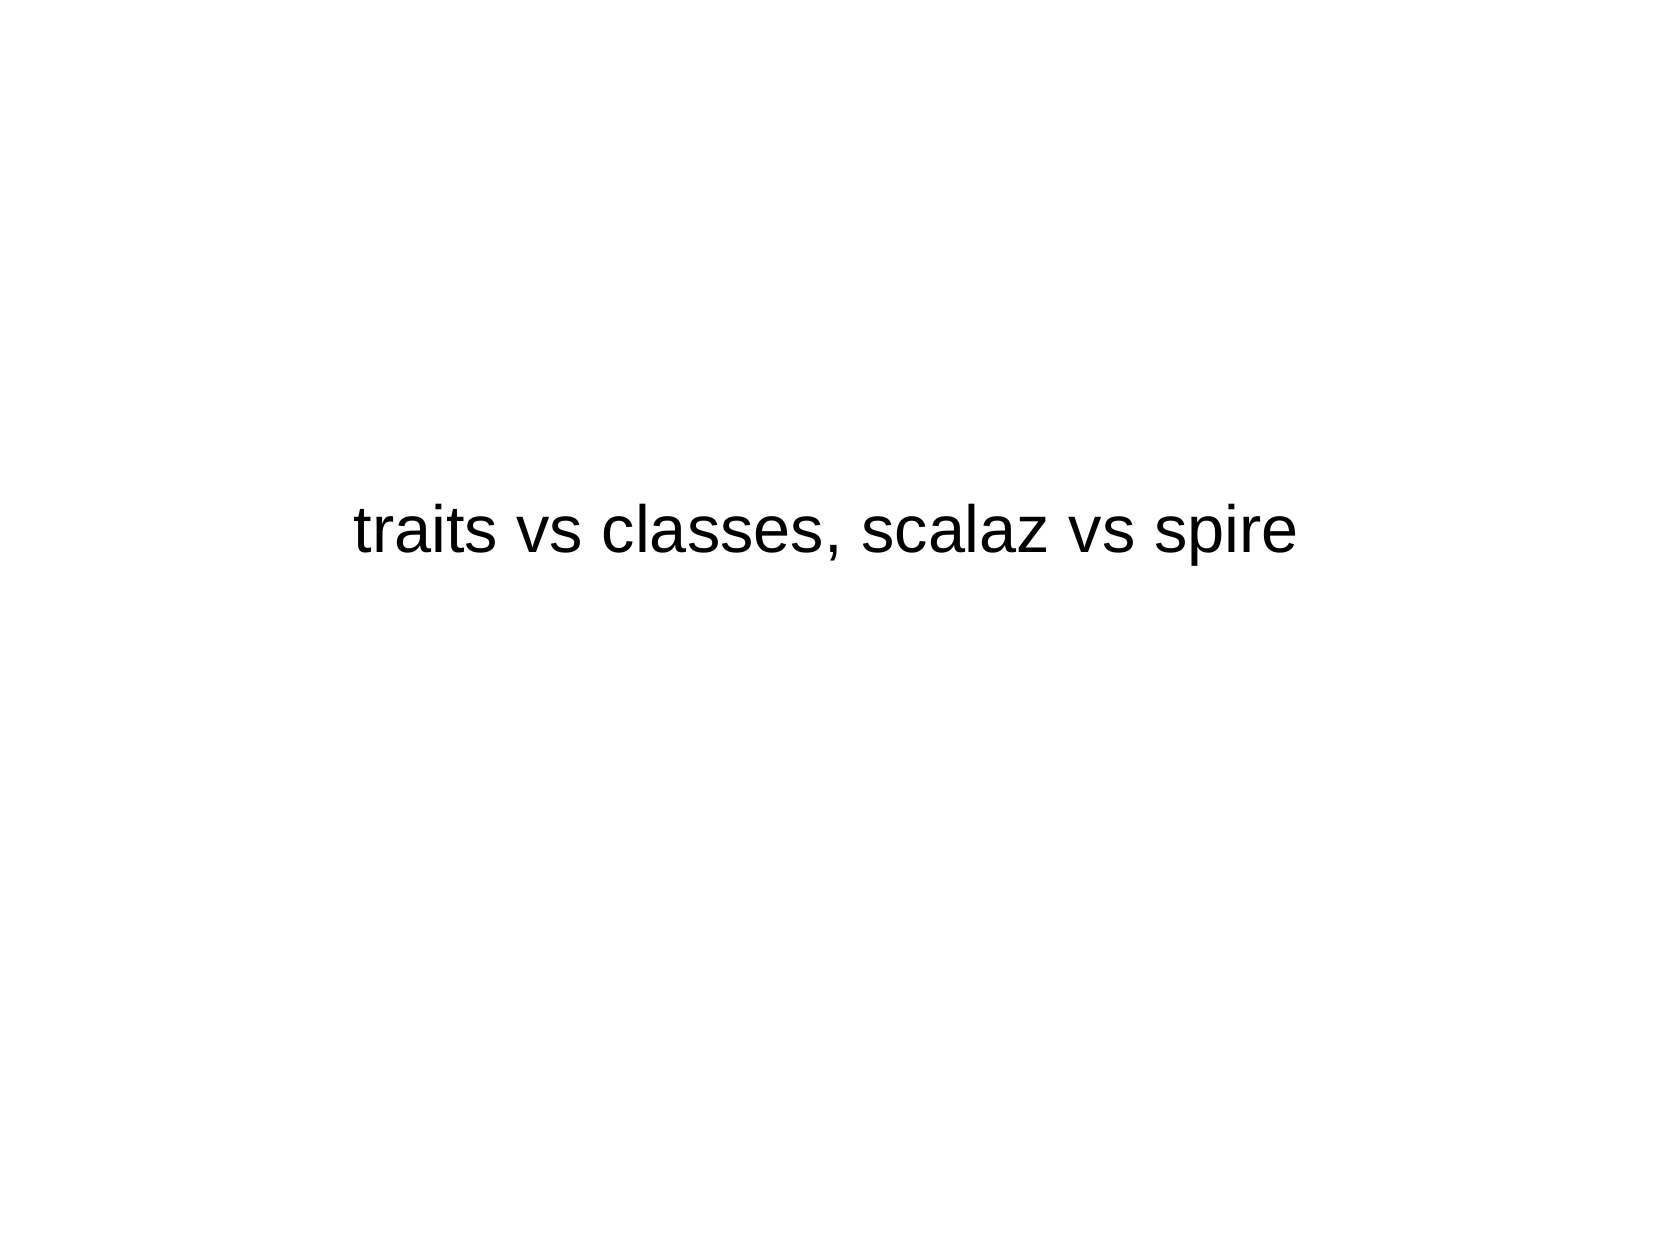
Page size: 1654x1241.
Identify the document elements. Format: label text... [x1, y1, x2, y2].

subtitle traits vs classes, scalaz vs spire [82, 49, 1571, 1010]
